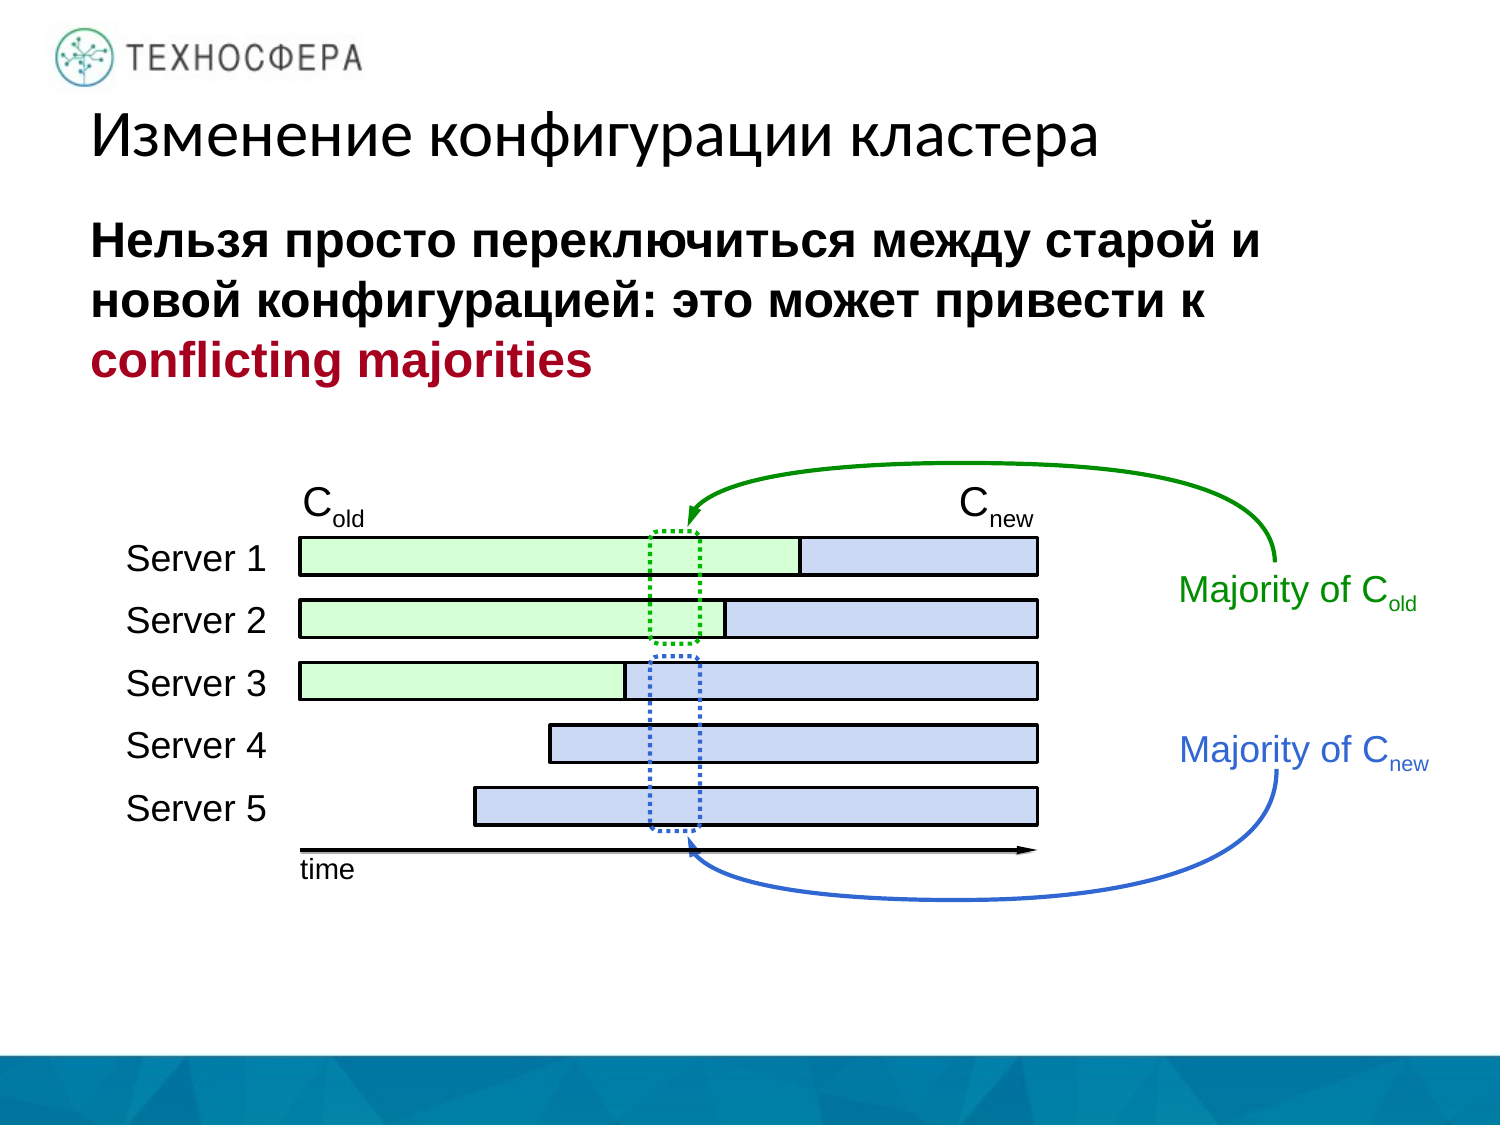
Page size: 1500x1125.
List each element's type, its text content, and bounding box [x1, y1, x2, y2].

text_box [549, 725, 1038, 763]
text_box [474, 787, 1038, 825]
list Нельзя просто переключиться между старой и новой конфигурацией: это может привести к conflicting majorities [75, 200, 1425, 1005]
text_box Server 1 [125, 533, 268, 579]
text_box Server 4 [125, 720, 268, 767]
text_box time [299, 849, 356, 885]
text_box Server 3 [125, 658, 268, 704]
text_box [299, 600, 1038, 638]
text_box Cold [302, 474, 366, 532]
text_box [299, 662, 1038, 700]
text_box Majority of Cnew [1179, 724, 1430, 777]
text_box Cnew [959, 474, 1034, 532]
text_box Server 2 [125, 595, 268, 642]
text_box [299, 537, 1038, 575]
picture [0, 0, 1500, 1057]
title Изменение конфигурации кластера [75, 79, 1425, 180]
text_box Majority of Cold [1178, 564, 1418, 616]
text_box Server 5 [125, 783, 268, 829]
